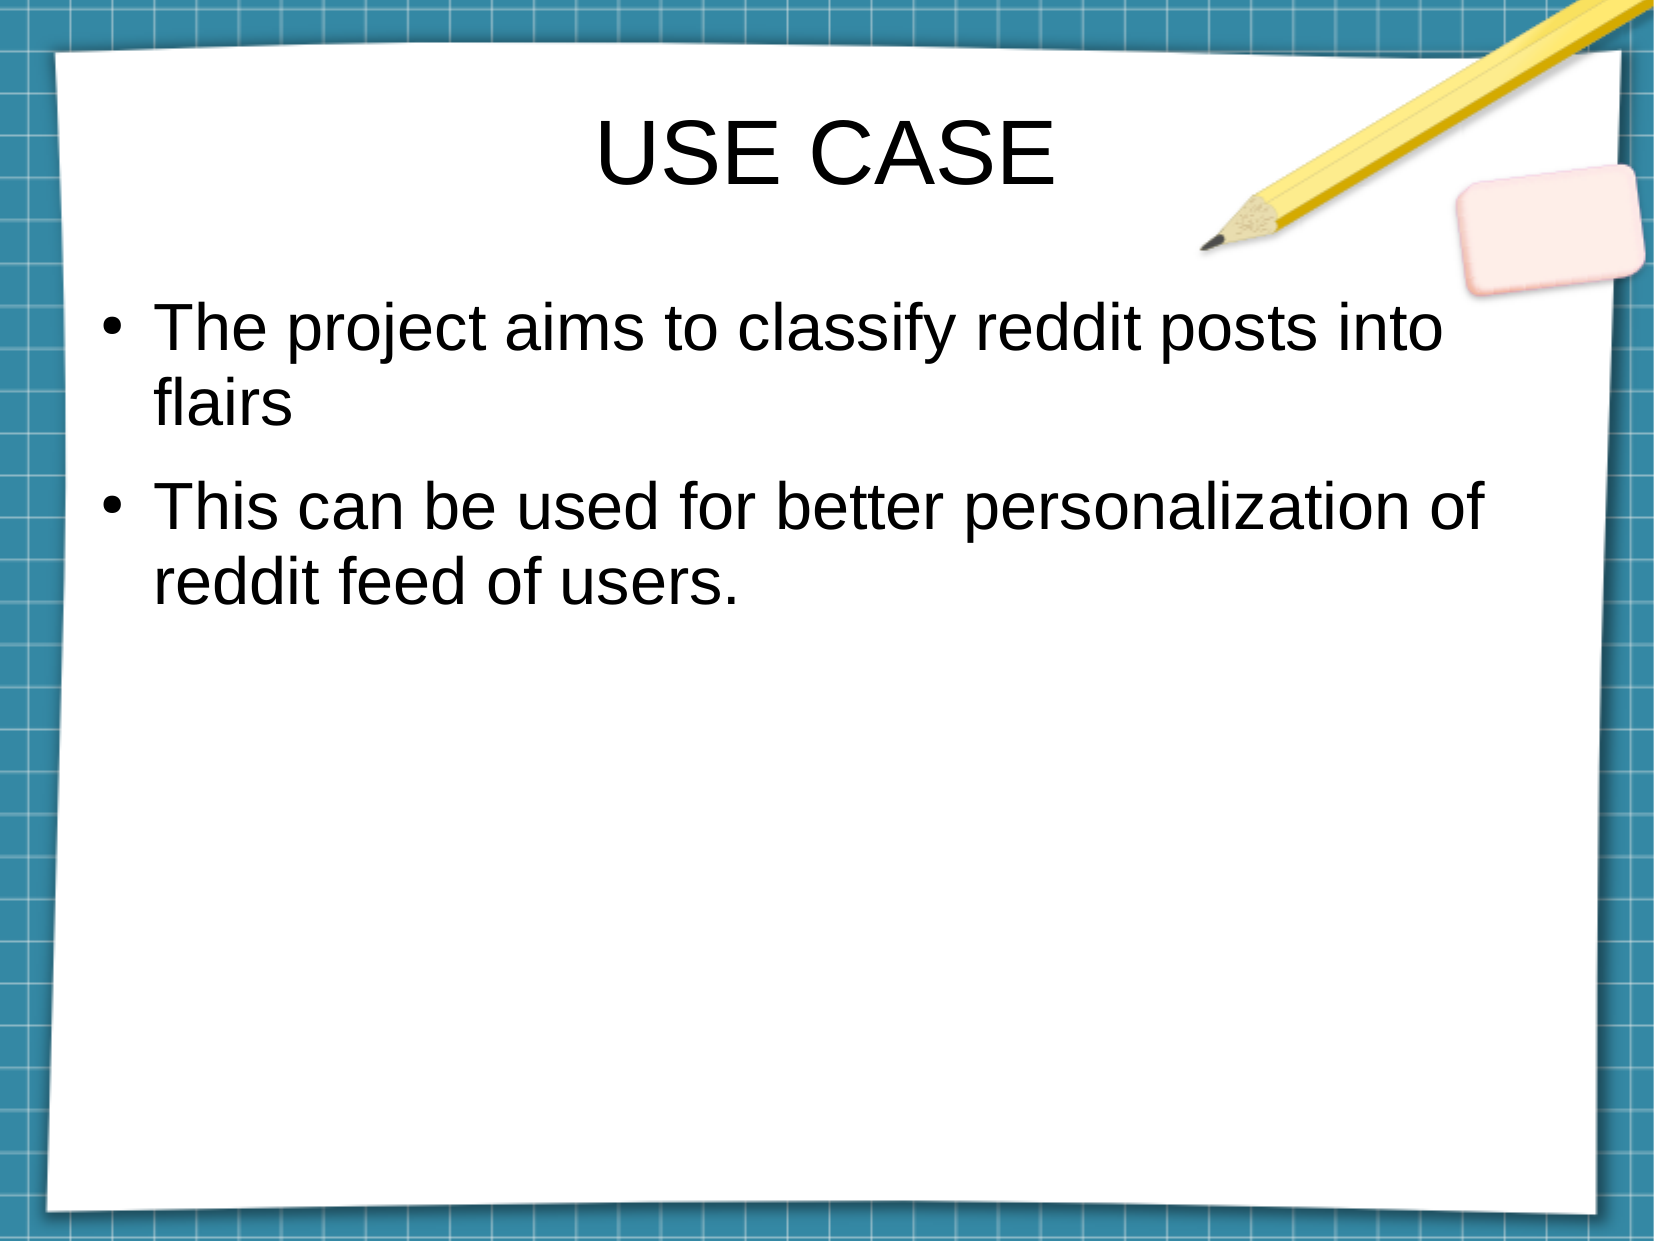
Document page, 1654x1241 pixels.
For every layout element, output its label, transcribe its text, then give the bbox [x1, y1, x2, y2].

picture [0, 0, 1654, 1241]
title USE CASE [82, 49, 1571, 257]
list The project aims to classify reddit posts into flairs This can be used for better personalization of reddit feed of users. [82, 290, 1571, 1010]
